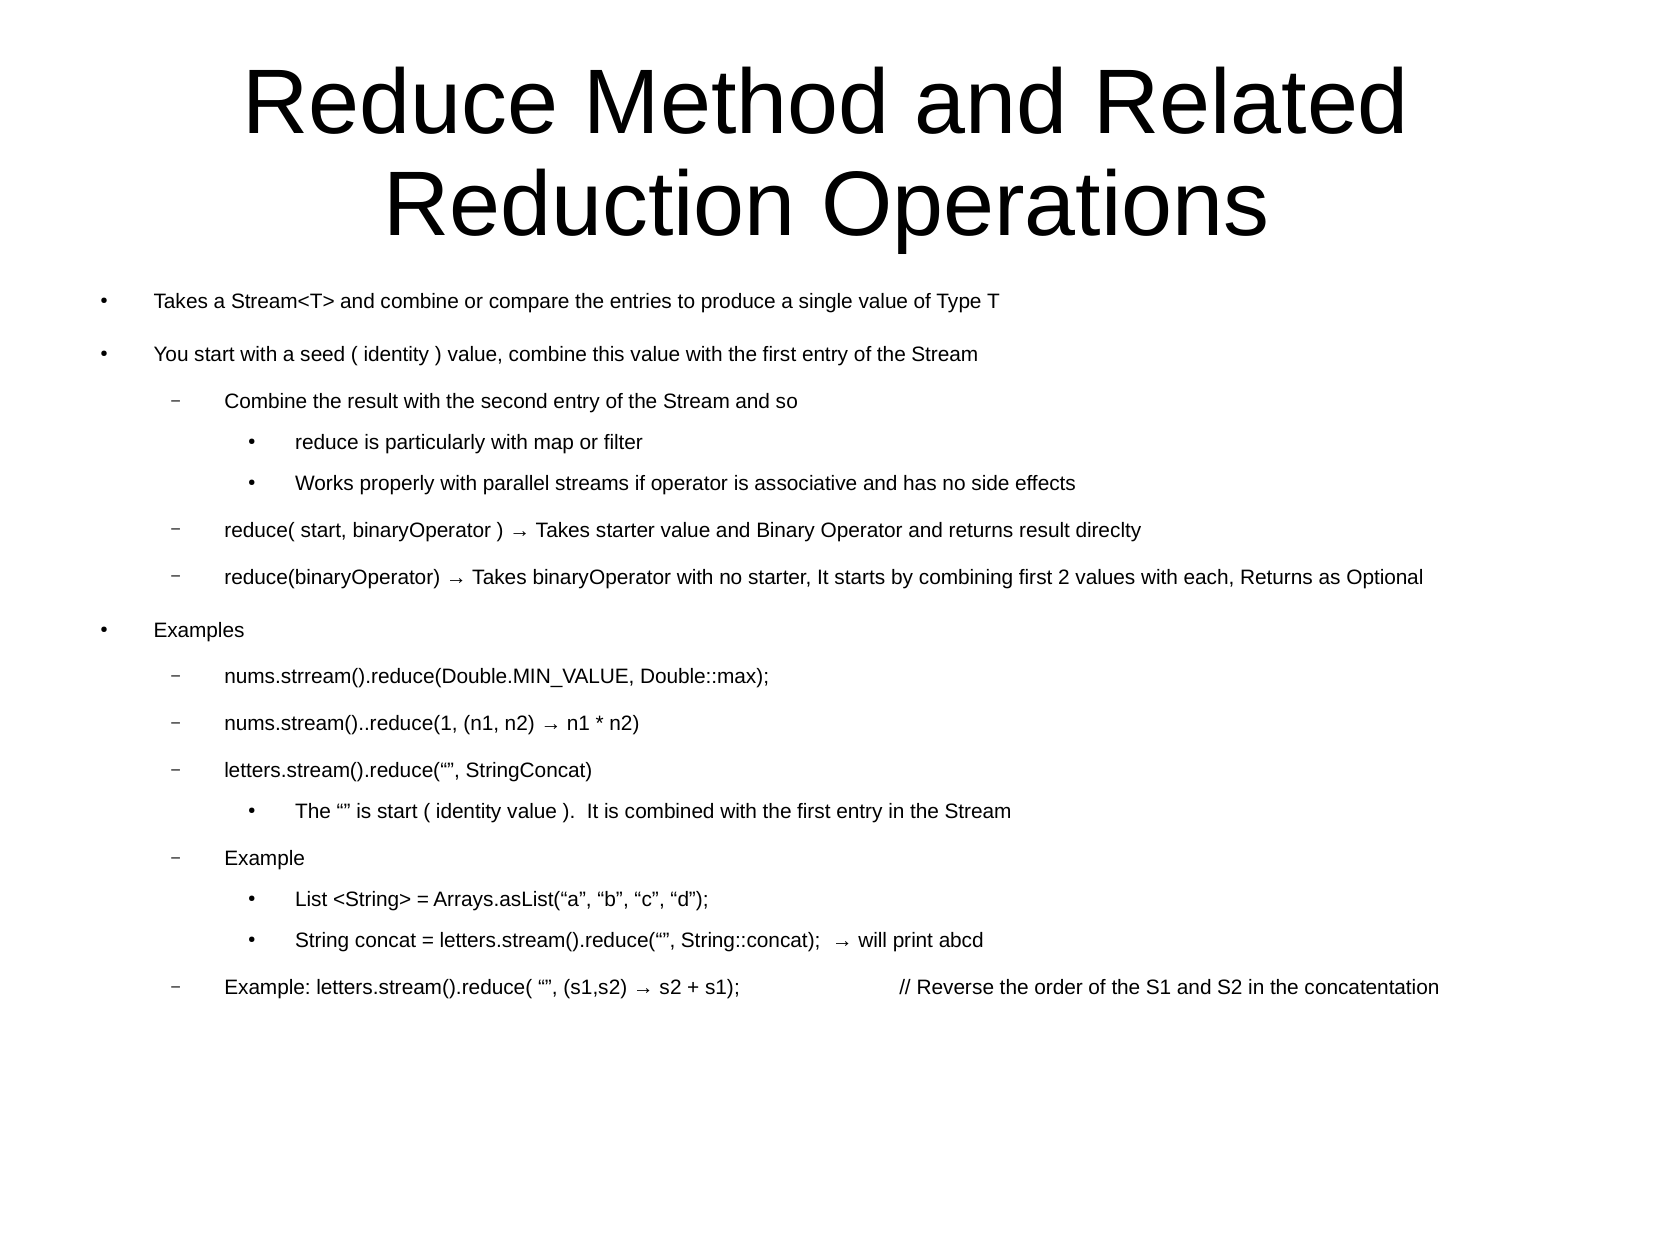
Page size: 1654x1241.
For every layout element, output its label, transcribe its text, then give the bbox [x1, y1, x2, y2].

title Reduce Method and Related Reduction Operations [82, 16, 1571, 290]
list Takes a Stream<T> and combine or compare the entries to produce a single value of Type T You start with a seed ( identity ) value, combine this value with the first entry of the Stream Combine the result with the second entry of the Stream and so reduce is particularly with map or filter Works properly with parallel streams if operator is associative and has no side effects reduce( start, binaryOperator ) → Takes starter value and Binary Operator and returns result direclty reduce(binaryOperator) → Takes binaryOperator with no starter, It starts by combining first 2 values with each, Returns as Optional Examples nums.strream().reduce(Double.MIN_VALUE, Double::max); nums.stream()..reduce(1, (n1, n2) → n1 * n2) letters.stream().reduce(“”, StringConcat) The “” is start ( identity value ). It is combined with the first entry in the Stream Example List <String> = Arrays.asList(“a”, “b”, “c”, “d”); String concat = letters.stream().reduce(“”, String::concat); → will print abcd Example: letters.stream().reduce( “”, (s1,s2) → s2 + s1); // Reverse the order of the S1 and S2 in the concatentation [82, 290, 1621, 1220]
